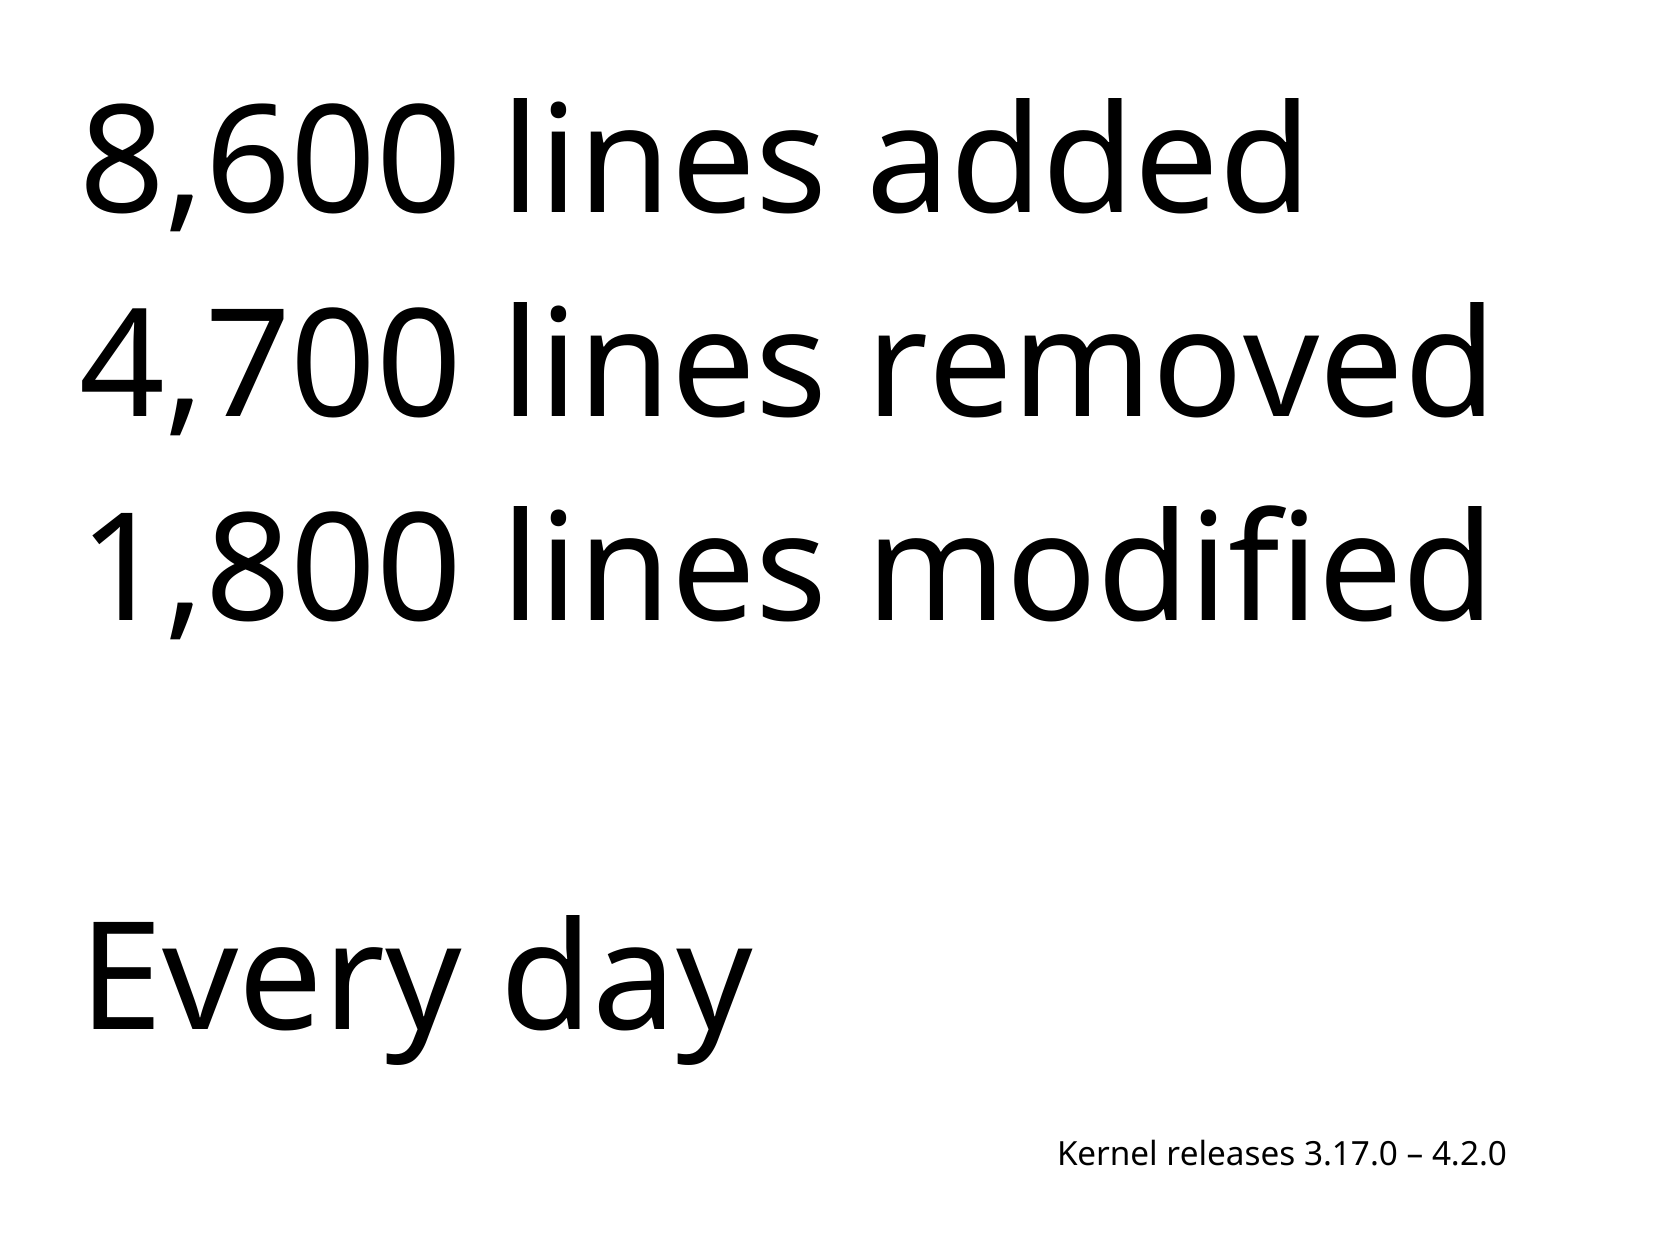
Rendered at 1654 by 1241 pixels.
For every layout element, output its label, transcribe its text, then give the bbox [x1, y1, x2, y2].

text_box 8,600 lines added 4,700 lines removed 1,800 lines modified Every day [64, 44, 1574, 960]
text_box Kernel releases 3.17.0 – 4.2.0 [1042, 1122, 1569, 1218]
